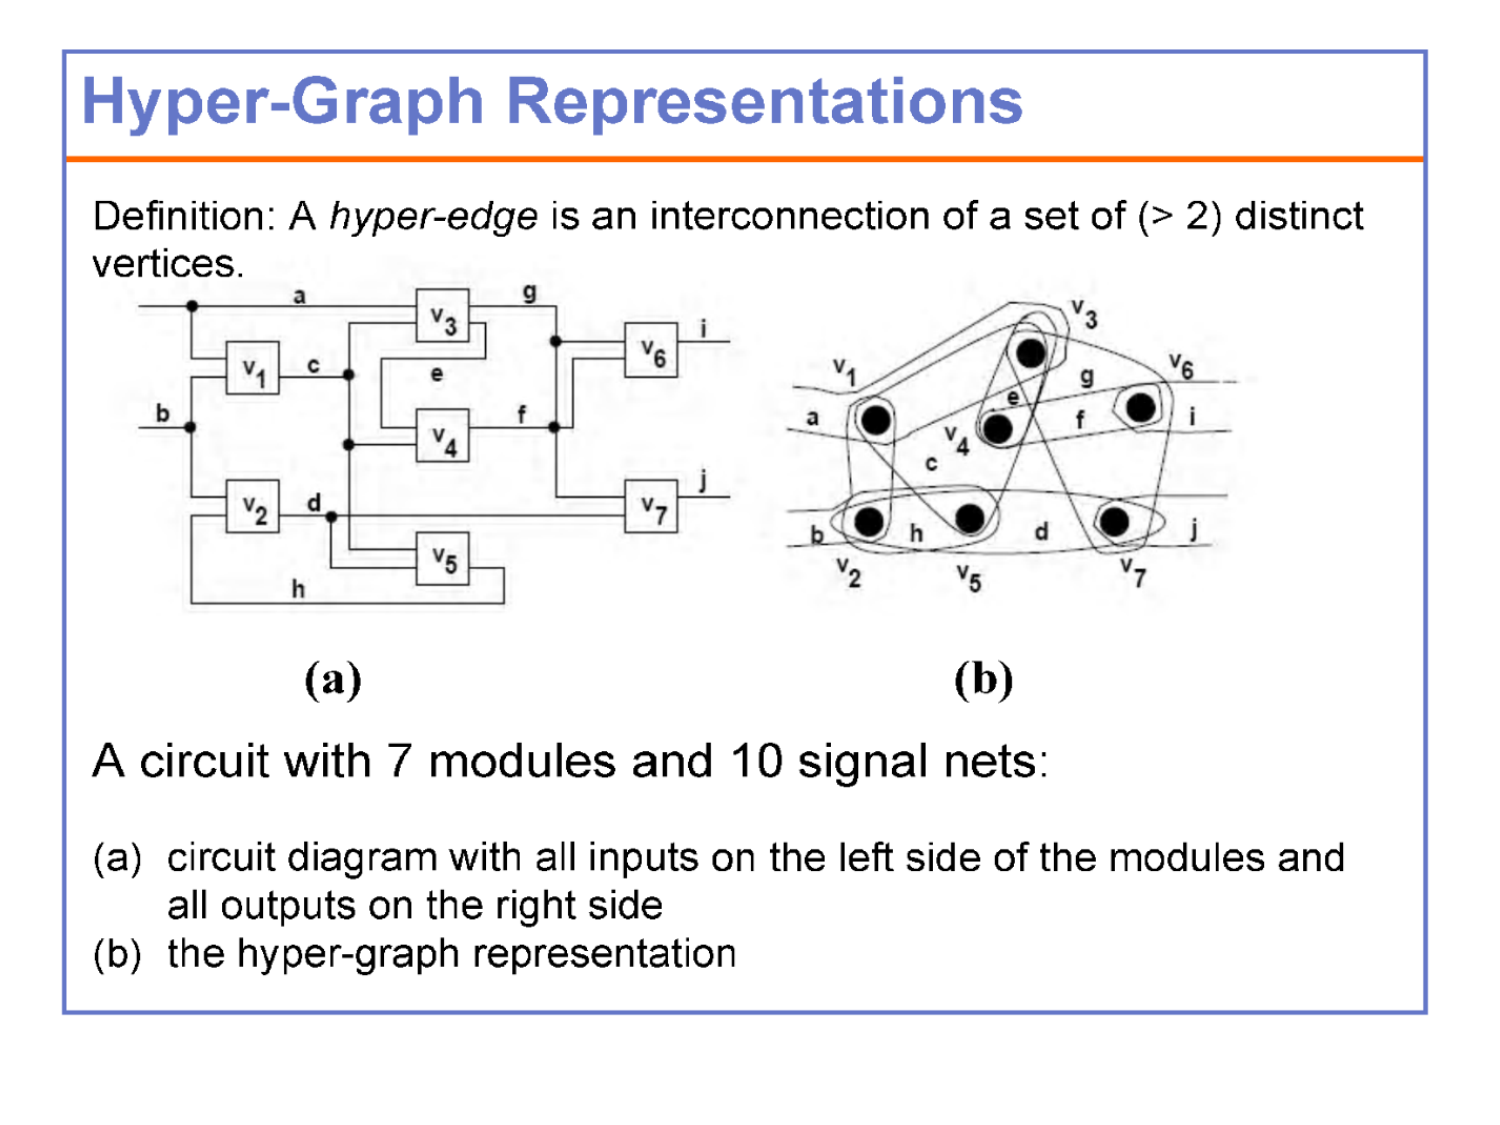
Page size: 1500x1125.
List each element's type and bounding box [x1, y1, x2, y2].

picture [36, 0, 1464, 1032]
